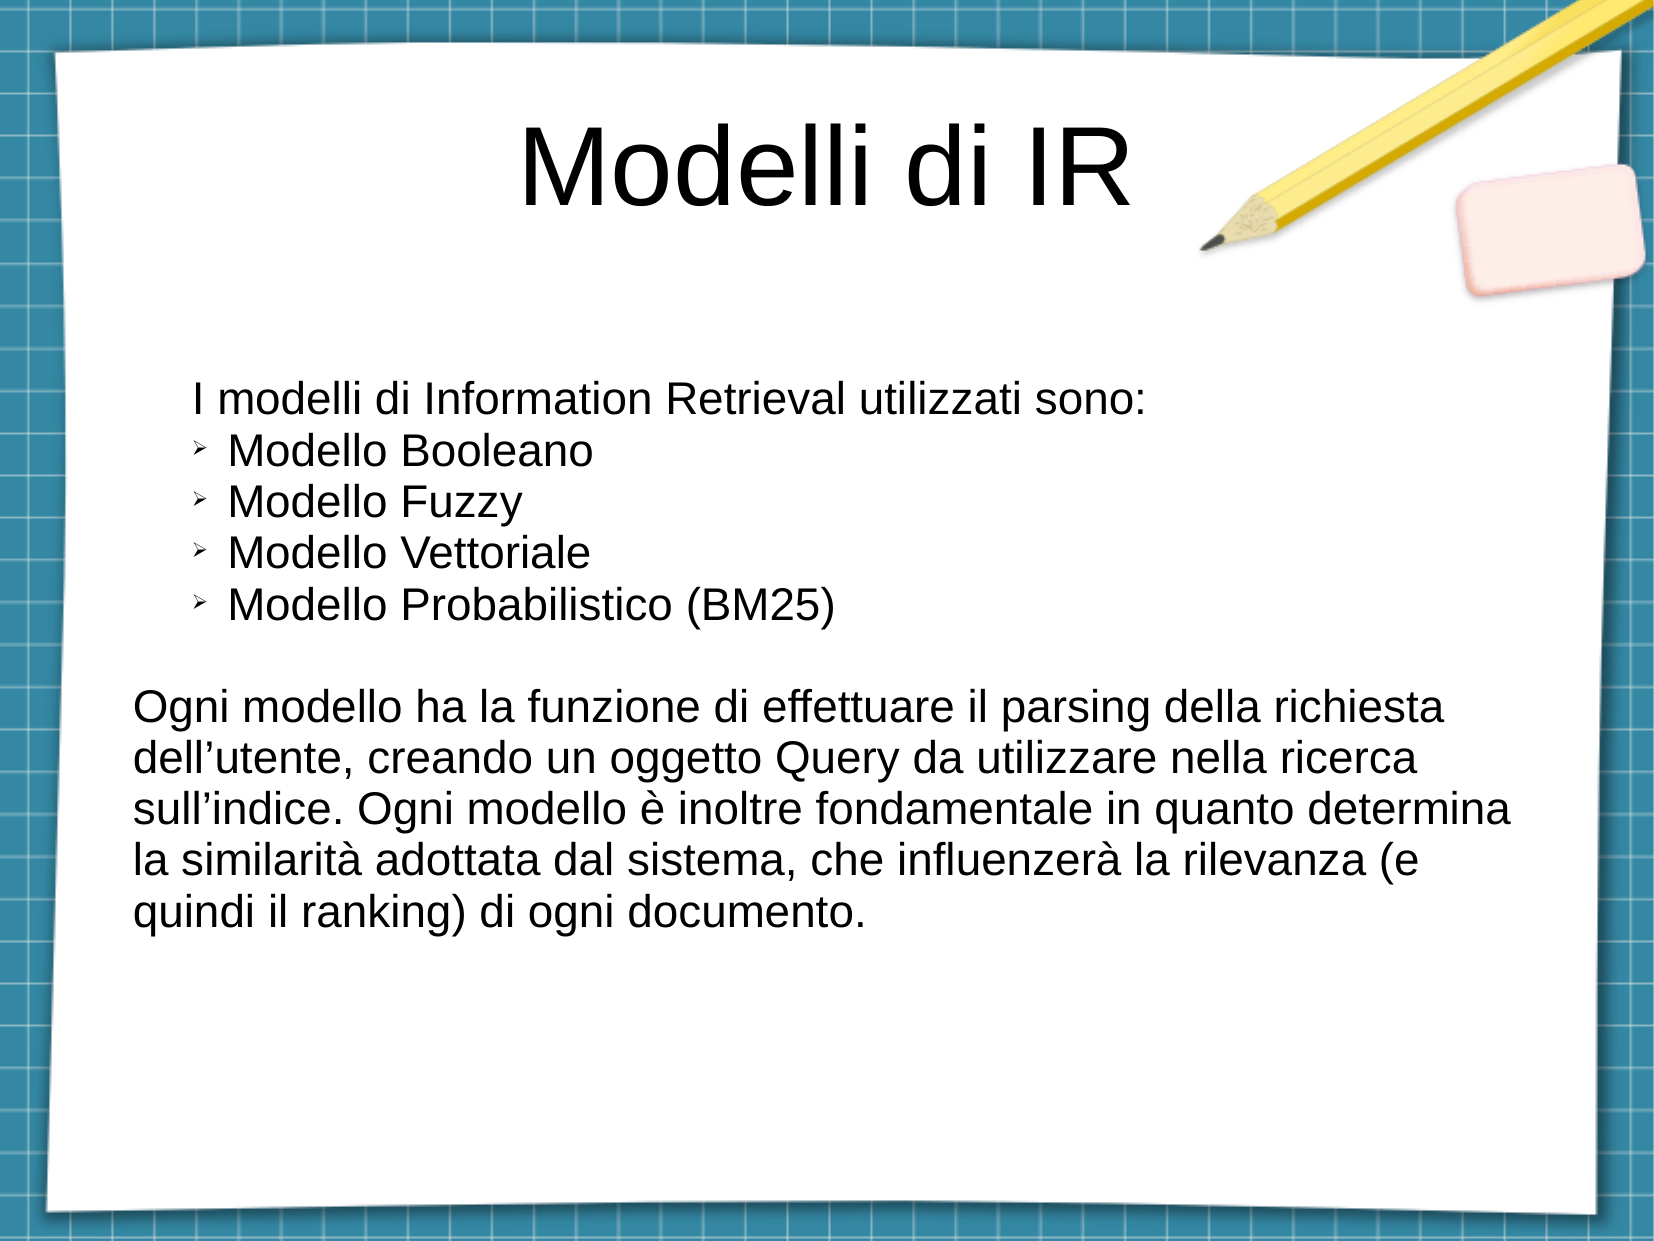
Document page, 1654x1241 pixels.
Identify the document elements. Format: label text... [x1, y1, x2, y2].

text_box Ogni modello ha la funzione di effettuare il parsing della richiesta dell’utente, creando un oggetto Query da utilizzare nella ricerca sull’indice. Ogni modello è inoltre fondamentale in quanto determina la similarità adottata dal sistema, che influenzerà la rilevanza (e quindi il ranking) di ogni documento. [118, 673, 1536, 904]
text_box I modelli di Information Retrieval utilizzati sono: Modello Booleano Modello Fuzzy Modello Vettoriale Modello Probabilistico (BM25) [177, 366, 1477, 596]
picture [0, 0, 1654, 1241]
text_box Modelli di IR [283, 106, 1371, 227]
